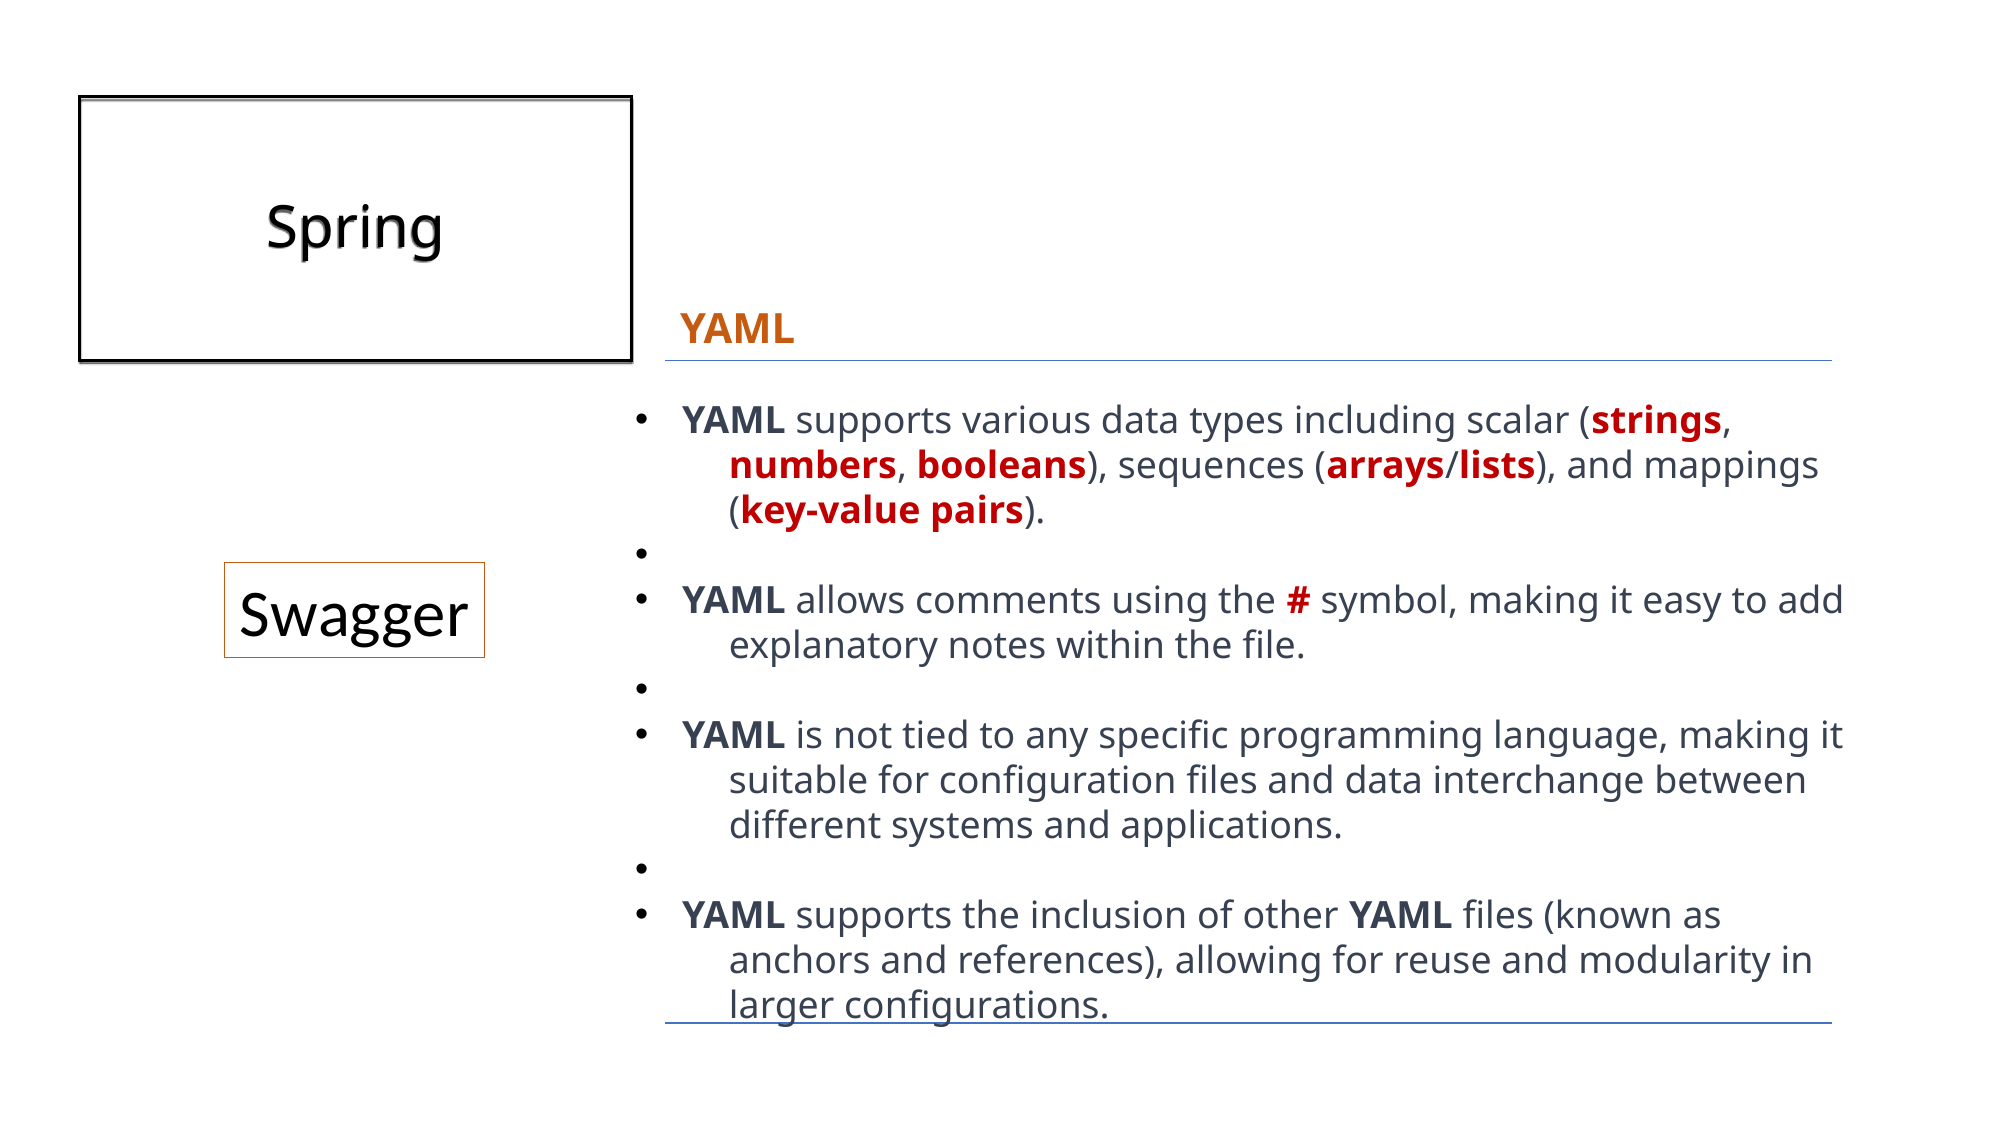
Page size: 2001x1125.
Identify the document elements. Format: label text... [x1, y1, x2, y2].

title Spring [79, 96, 632, 361]
text_box YAML supports various data types including scalar (strings, numbers, booleans), sequences (arrays/lists), and mappings (key-value pairs). YAML allows comments using the # symbol, making it easy to add explanatory notes within the file. YAML is not tied to any specific programming language, making it suitable for configuration files and data interchange between different systems and applications. YAML supports the inclusion of other YAML files (known as anchors and references), allowing for reuse and modularity in larger configurations. [620, 388, 1877, 995]
text_box Swagger [225, 562, 485, 658]
text_box YAML [665, 294, 1666, 361]
